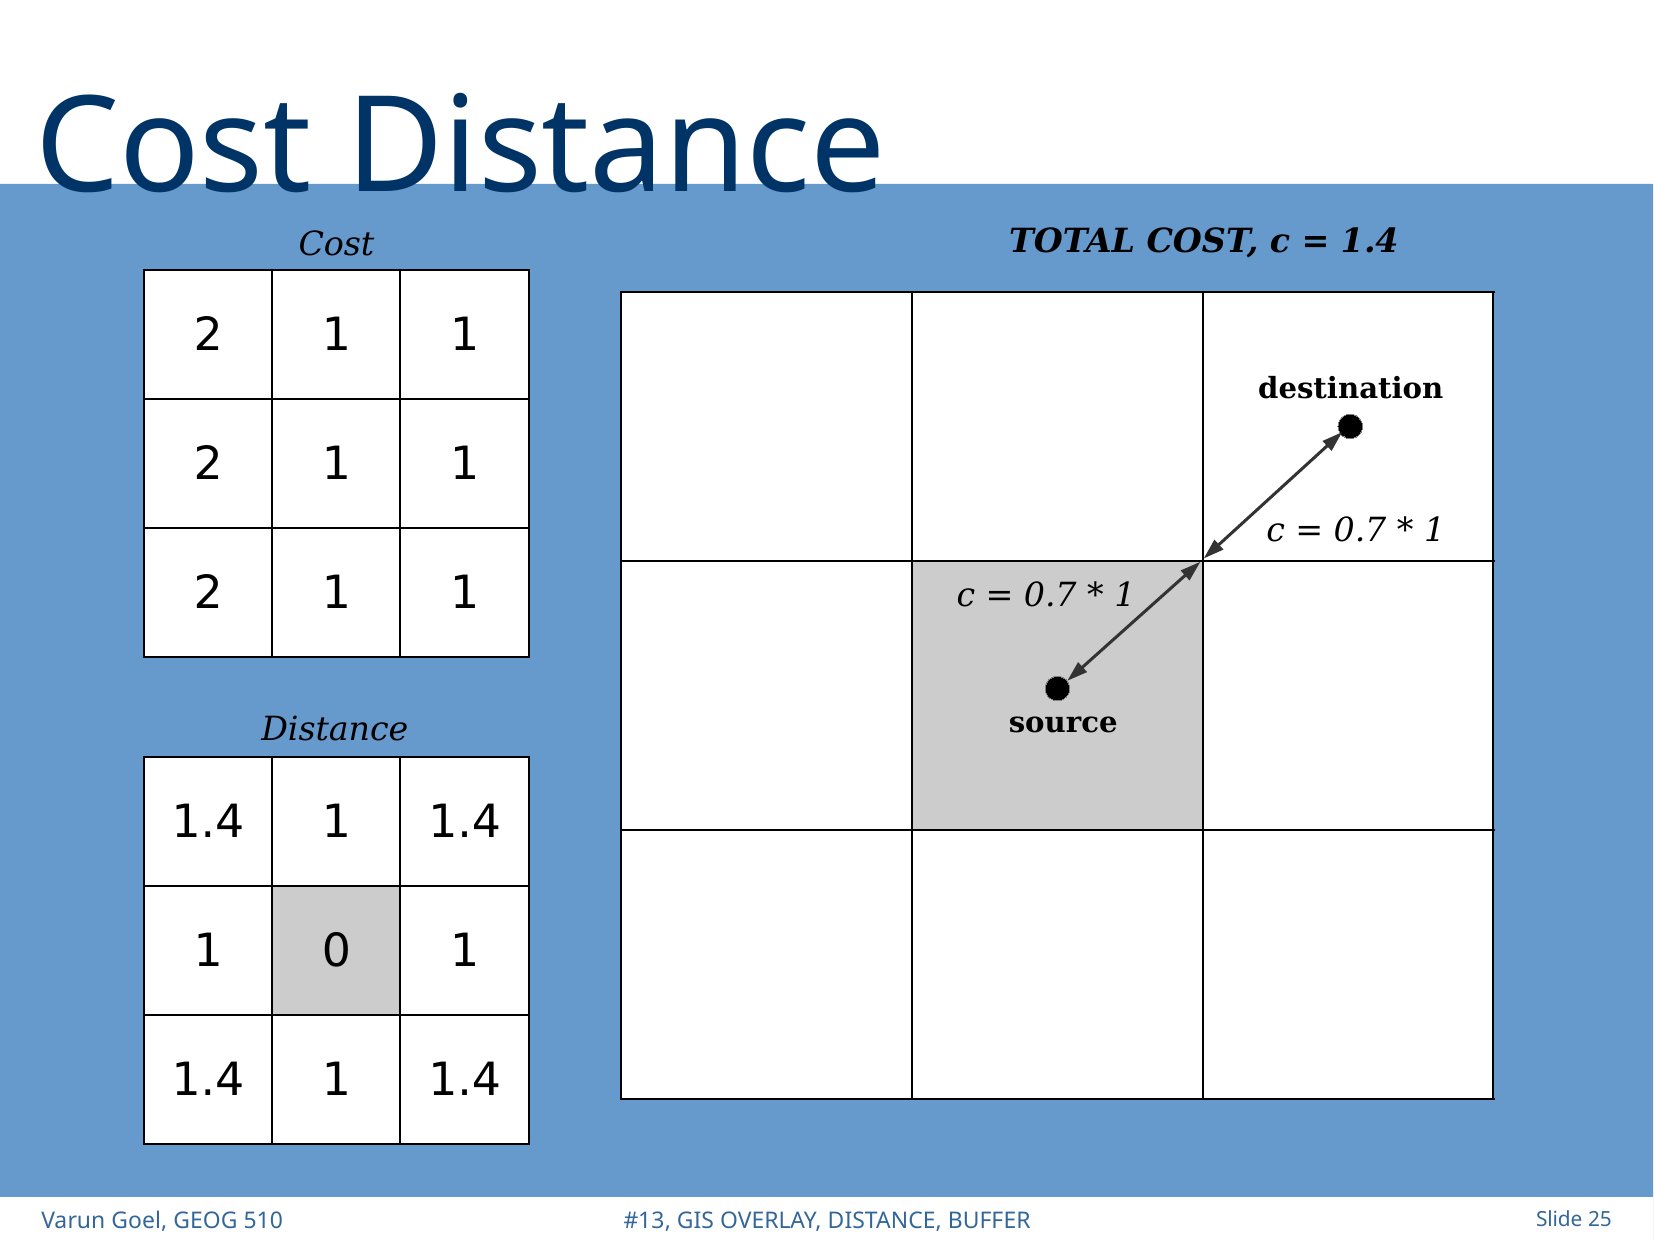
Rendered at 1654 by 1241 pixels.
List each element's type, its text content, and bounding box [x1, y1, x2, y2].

table_header 1.4 [401, 758, 528, 885]
table_header [1204, 519, 1251, 560]
table_cell 1 [401, 529, 528, 656]
table_cell 1.4 [401, 1016, 528, 1143]
table_cell [913, 562, 1202, 829]
table_cell 1 [401, 400, 528, 527]
table_cell [1067, 562, 1202, 697]
table_cell 2 [145, 400, 271, 527]
table_header 1 [273, 271, 399, 398]
table_header [913, 293, 1202, 560]
text_box Distance [246, 701, 456, 795]
table_cell [913, 831, 1202, 1098]
table_header 2 [145, 271, 271, 398]
table_cell [622, 831, 911, 1098]
table_cell 1 [145, 887, 271, 1014]
table_cell [1204, 831, 1492, 1098]
table_cell 1.4 [145, 1016, 271, 1143]
table_header 1 [401, 271, 528, 398]
table_header 1 [273, 795, 399, 885]
table_cell [1204, 562, 1492, 829]
text_box [1045, 676, 1070, 697]
title Cost Distance [35, 35, 1573, 244]
text_box Cost [283, 217, 493, 310]
table_header 1.4 [145, 758, 271, 885]
table_cell 1 [273, 529, 399, 656]
table_cell 1 [273, 400, 399, 527]
text_box destination [1243, 364, 1464, 447]
table_cell 2 [145, 529, 271, 656]
table_cell 1 [273, 1016, 399, 1143]
text_box TOTAL COST, c = 1.4 [994, 213, 1422, 271]
table_header [622, 293, 911, 560]
table_cell 1 [401, 887, 528, 1014]
text_box c = 0.7 * 1 [941, 568, 1161, 622]
text_box source [993, 697, 1203, 752]
table_cell [622, 562, 911, 829]
table_cell 0 [273, 887, 399, 1014]
text_box c = 0.7 * 1 [1251, 503, 1479, 561]
table_header [1204, 293, 1492, 560]
